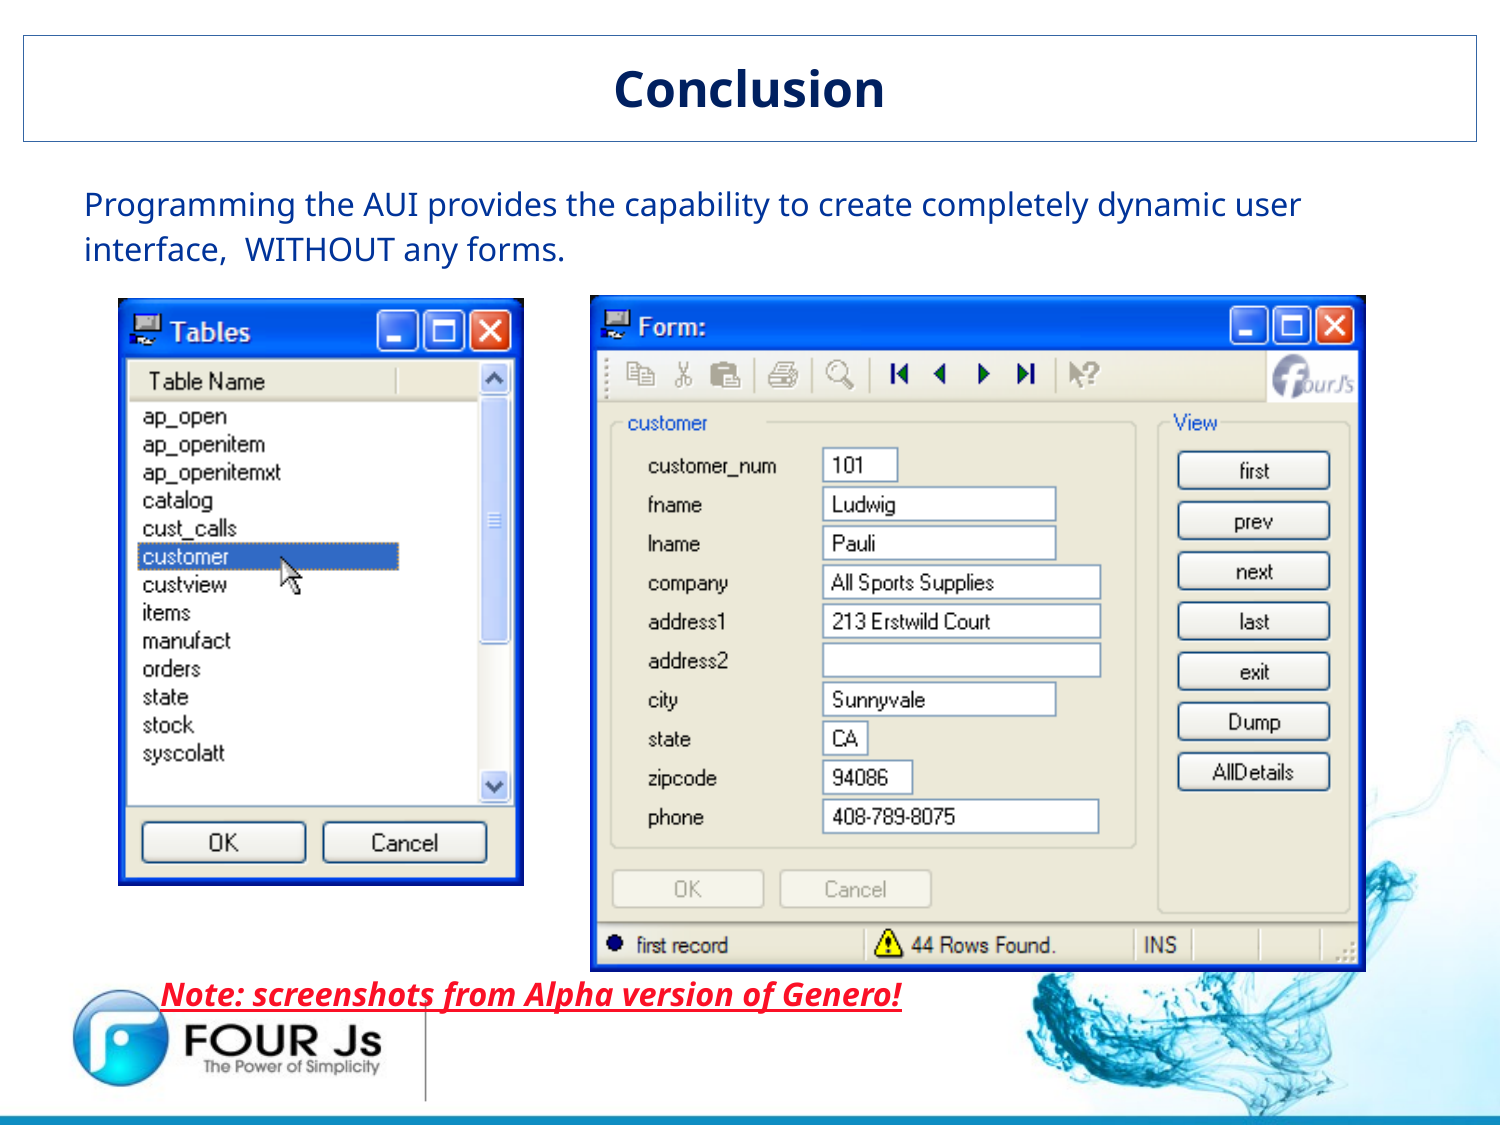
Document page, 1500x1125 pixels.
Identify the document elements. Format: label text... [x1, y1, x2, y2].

title Conclusion [23, 35, 1477, 142]
list Programming the AUI provides the capability to create completely dynamic user interface, WITHOUT any forms. Note: screenshots from Alpha version of Genero! [59, 169, 1430, 1040]
picture [0, 0, 1500, 1122]
